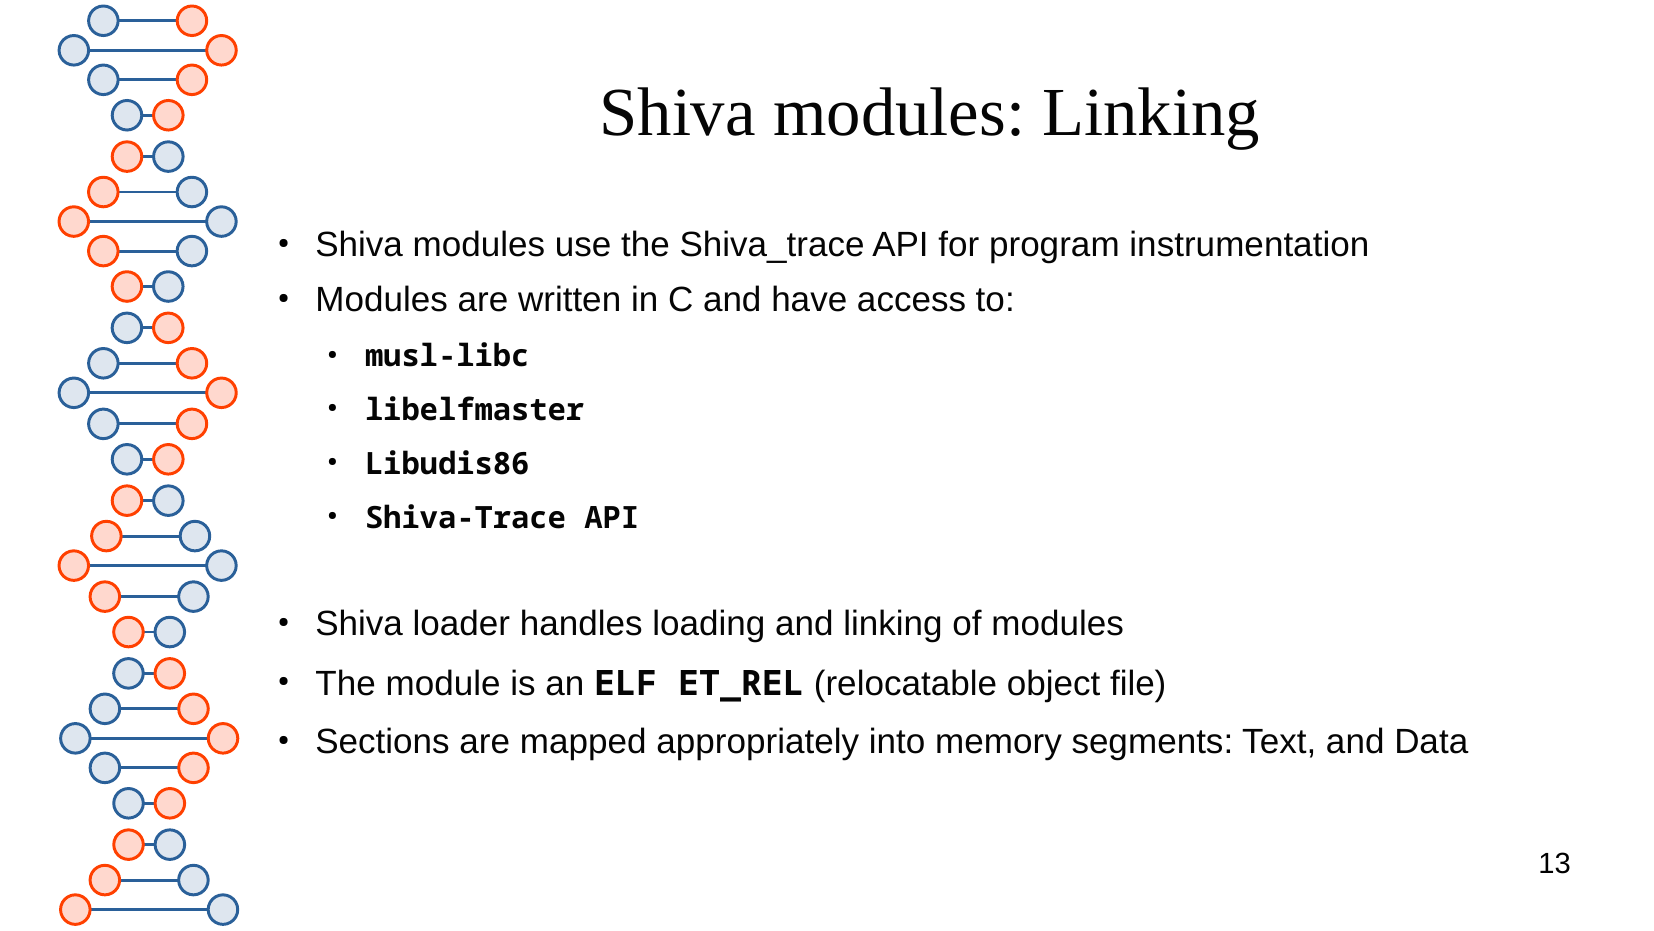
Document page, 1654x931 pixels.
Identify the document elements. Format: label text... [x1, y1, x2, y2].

list Shiva modules use the Shiva_trace API for program instrumentation Modules are written in C and have access to: musl-libc libelfmaster Libudis86 Shiva-Trace API Shiva loader handles loading and linking of modules The module is an ELF ET_REL (relocatable object file) Sections are mapped appropriately into memory segments: Text, and Data [265, 225, 1595, 765]
title Shiva modules: Linking [265, 35, 1595, 189]
